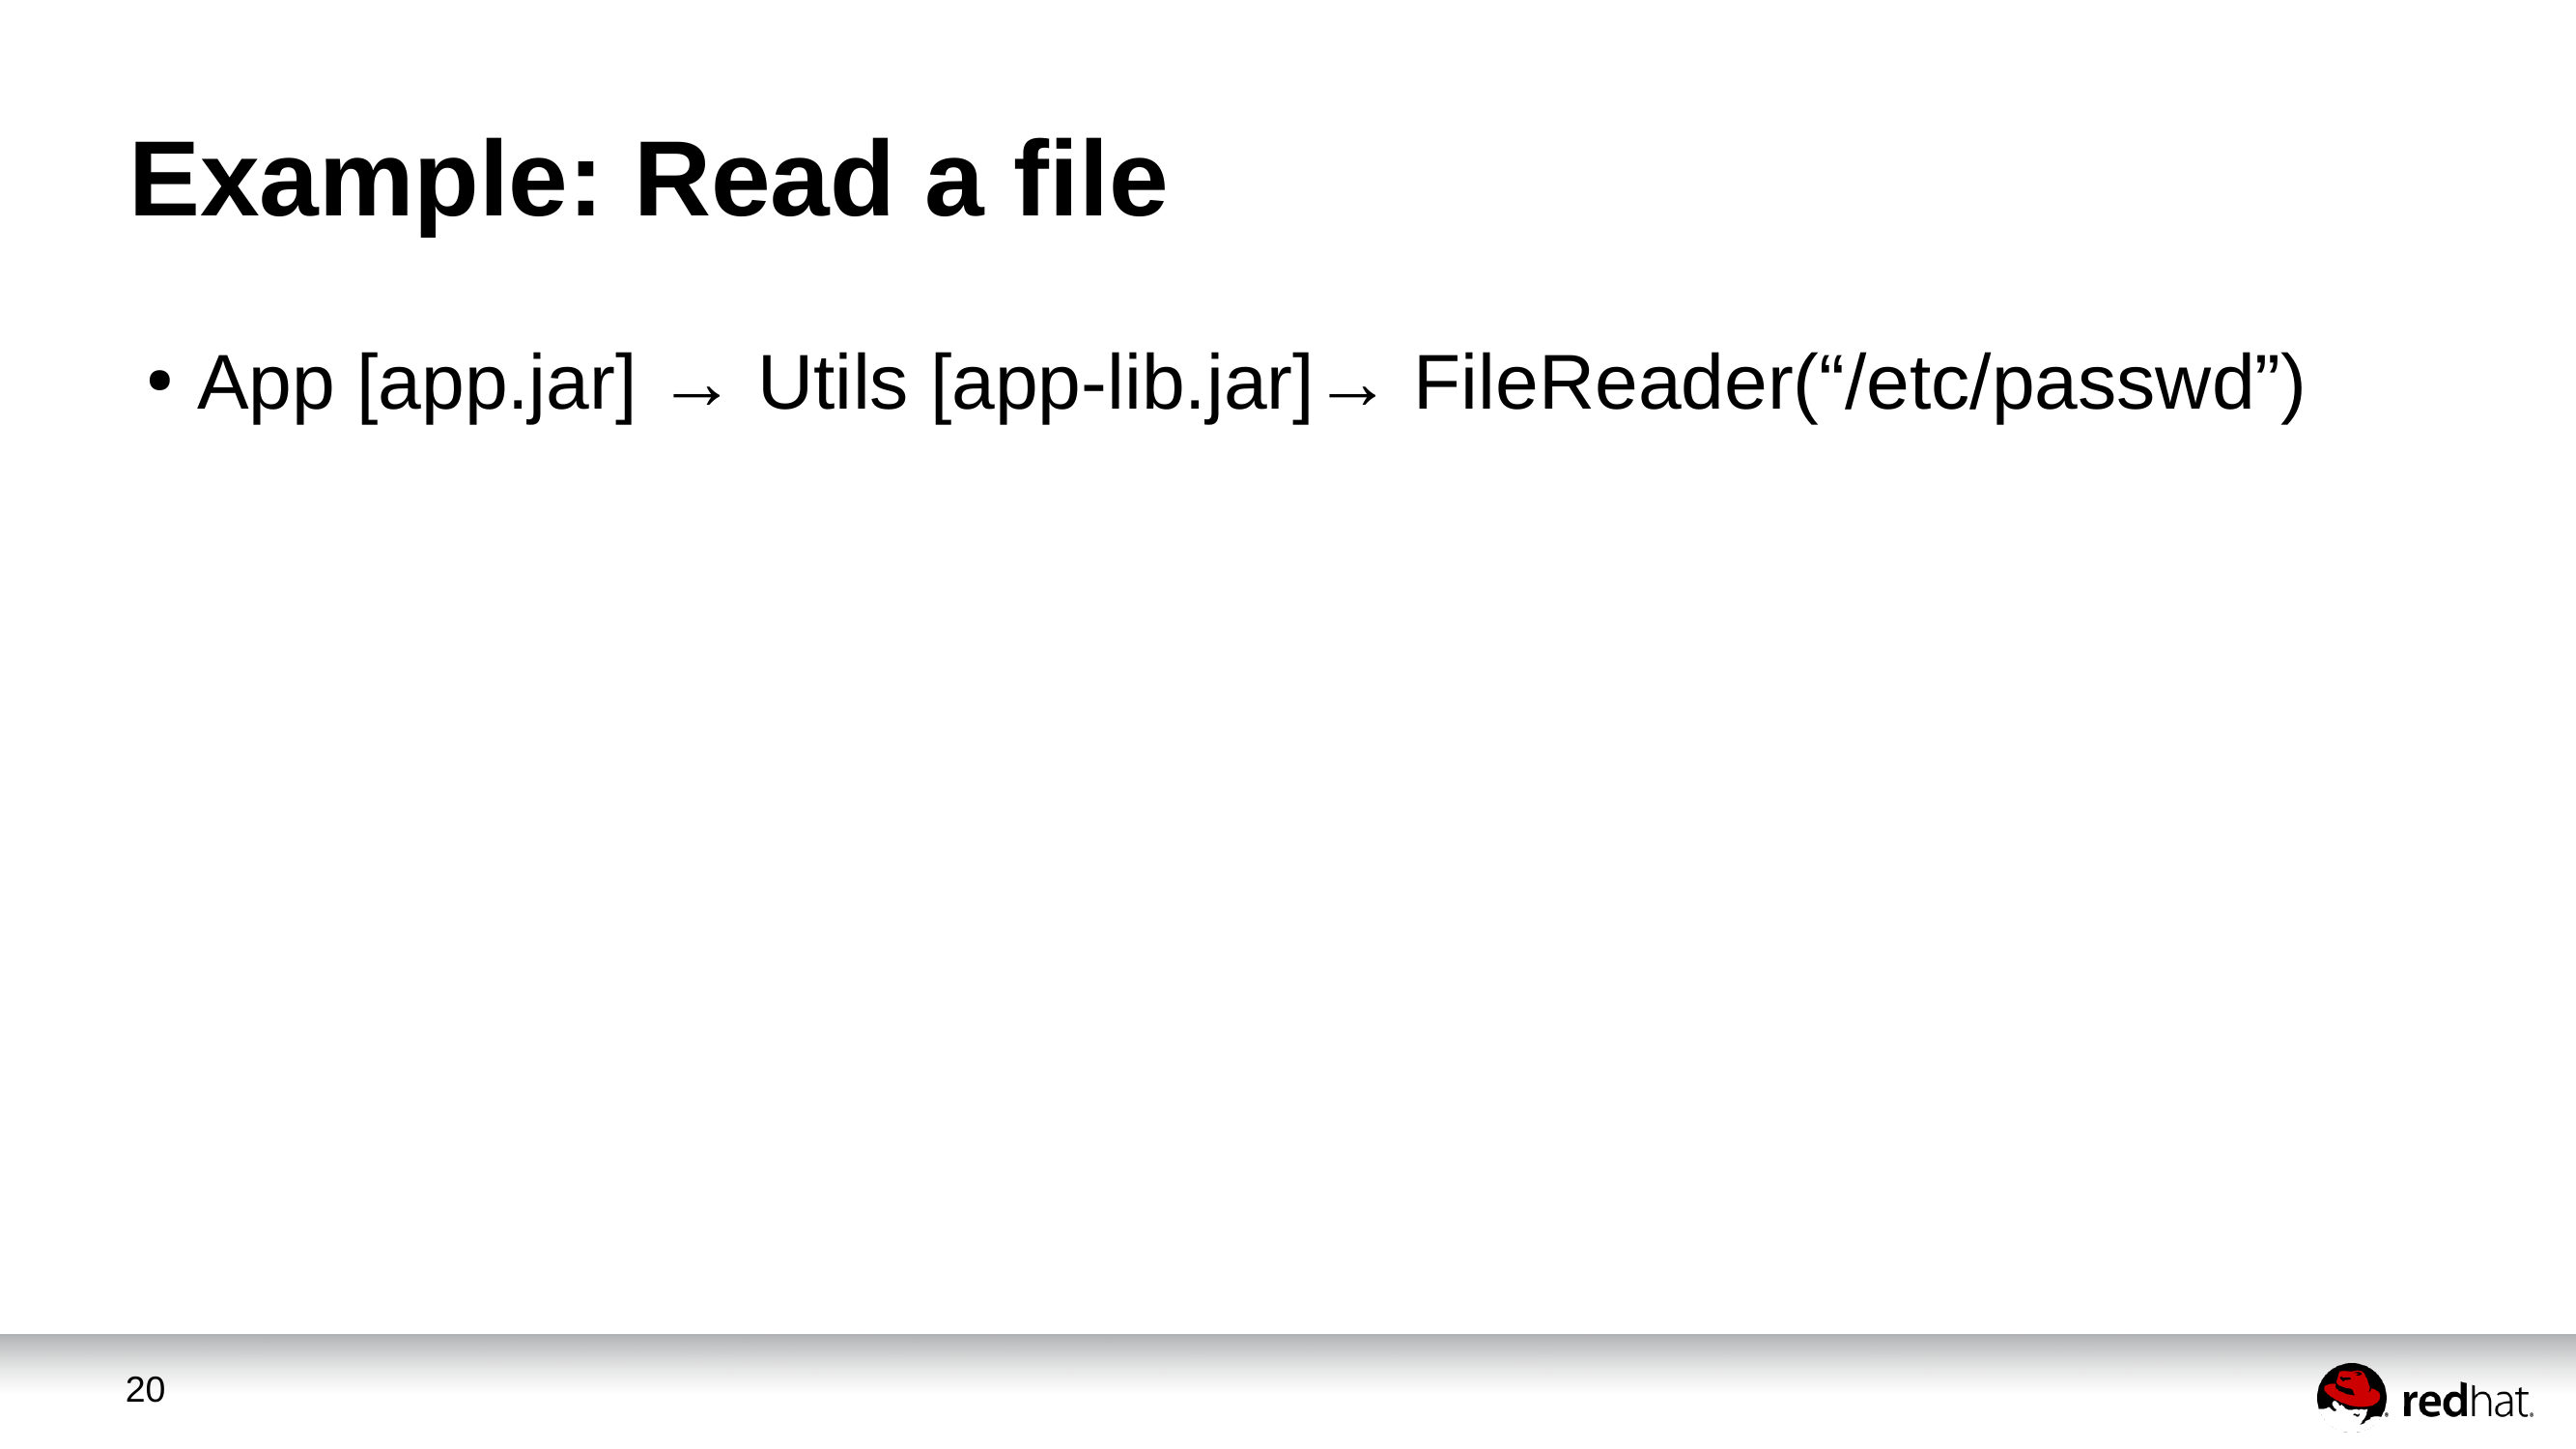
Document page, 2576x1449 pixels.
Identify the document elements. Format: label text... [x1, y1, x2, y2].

picture [0, 1334, 2576, 1445]
list App [app.jar] → Utils [app-lib.jar]→ FileReader(“/etc/passwd”) [128, 338, 2448, 1179]
title Example: Read a file [128, 57, 2448, 300]
